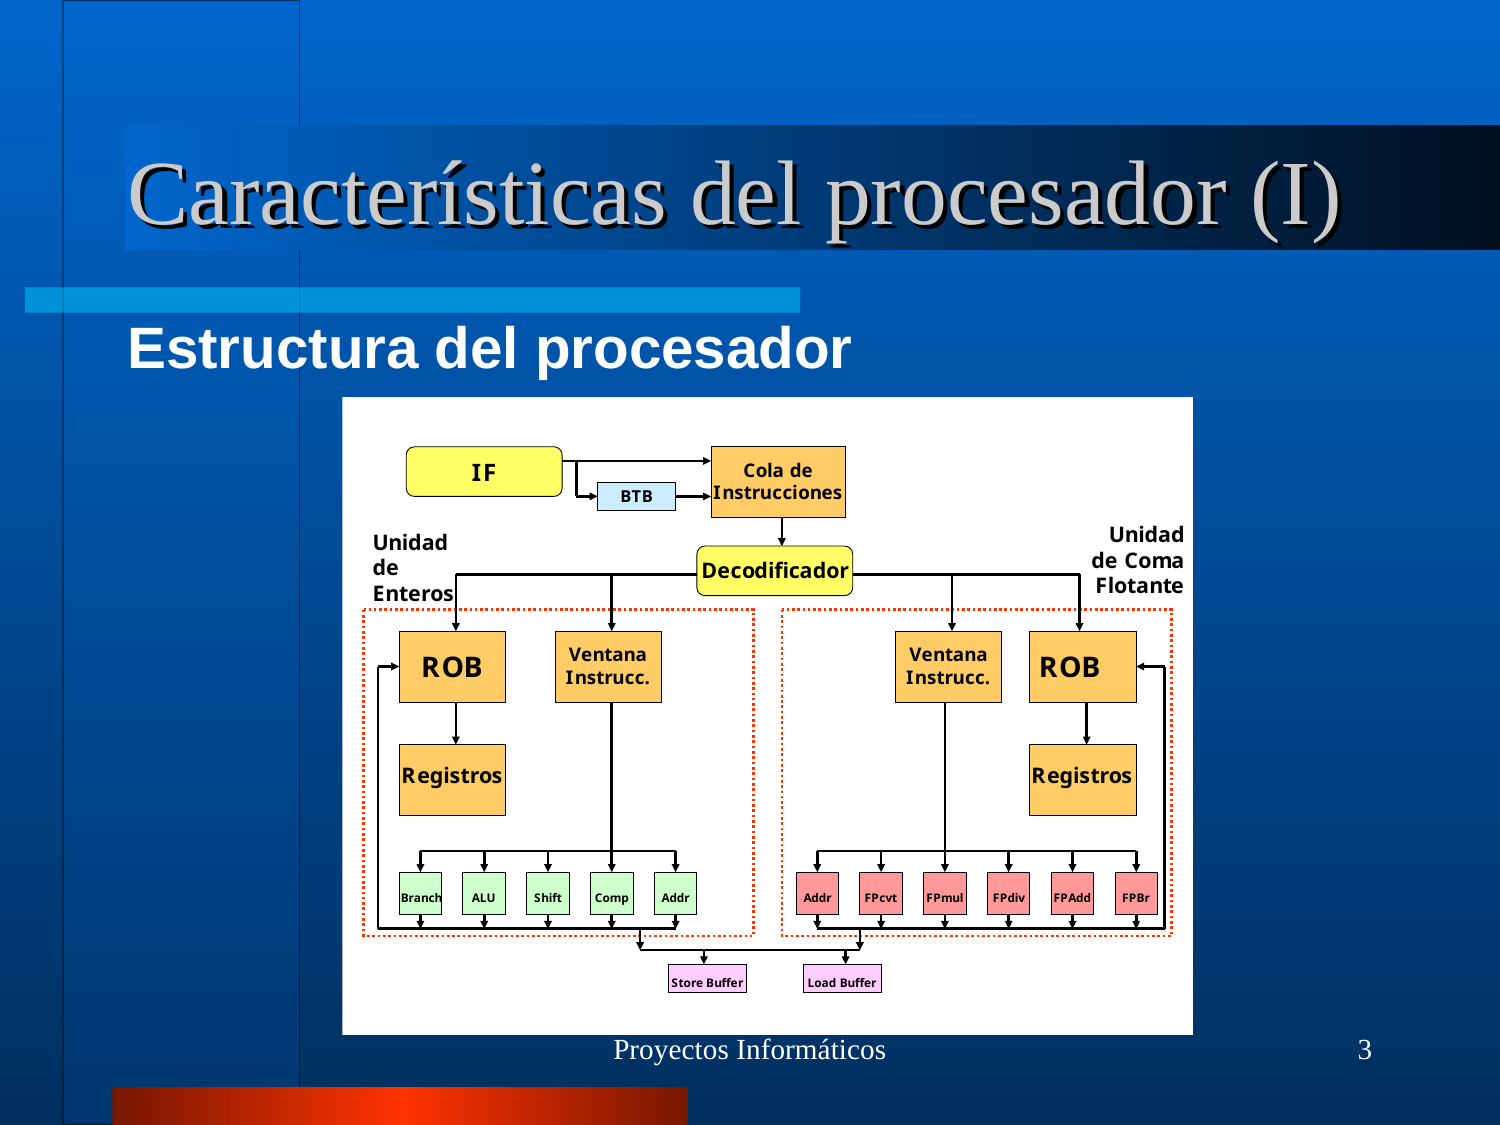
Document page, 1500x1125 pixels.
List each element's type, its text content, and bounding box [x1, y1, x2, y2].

list Estructura del procesador [112, 308, 1193, 410]
title Características del procesador (I) [112, 99, 1388, 288]
chart [342, 397, 1193, 1036]
